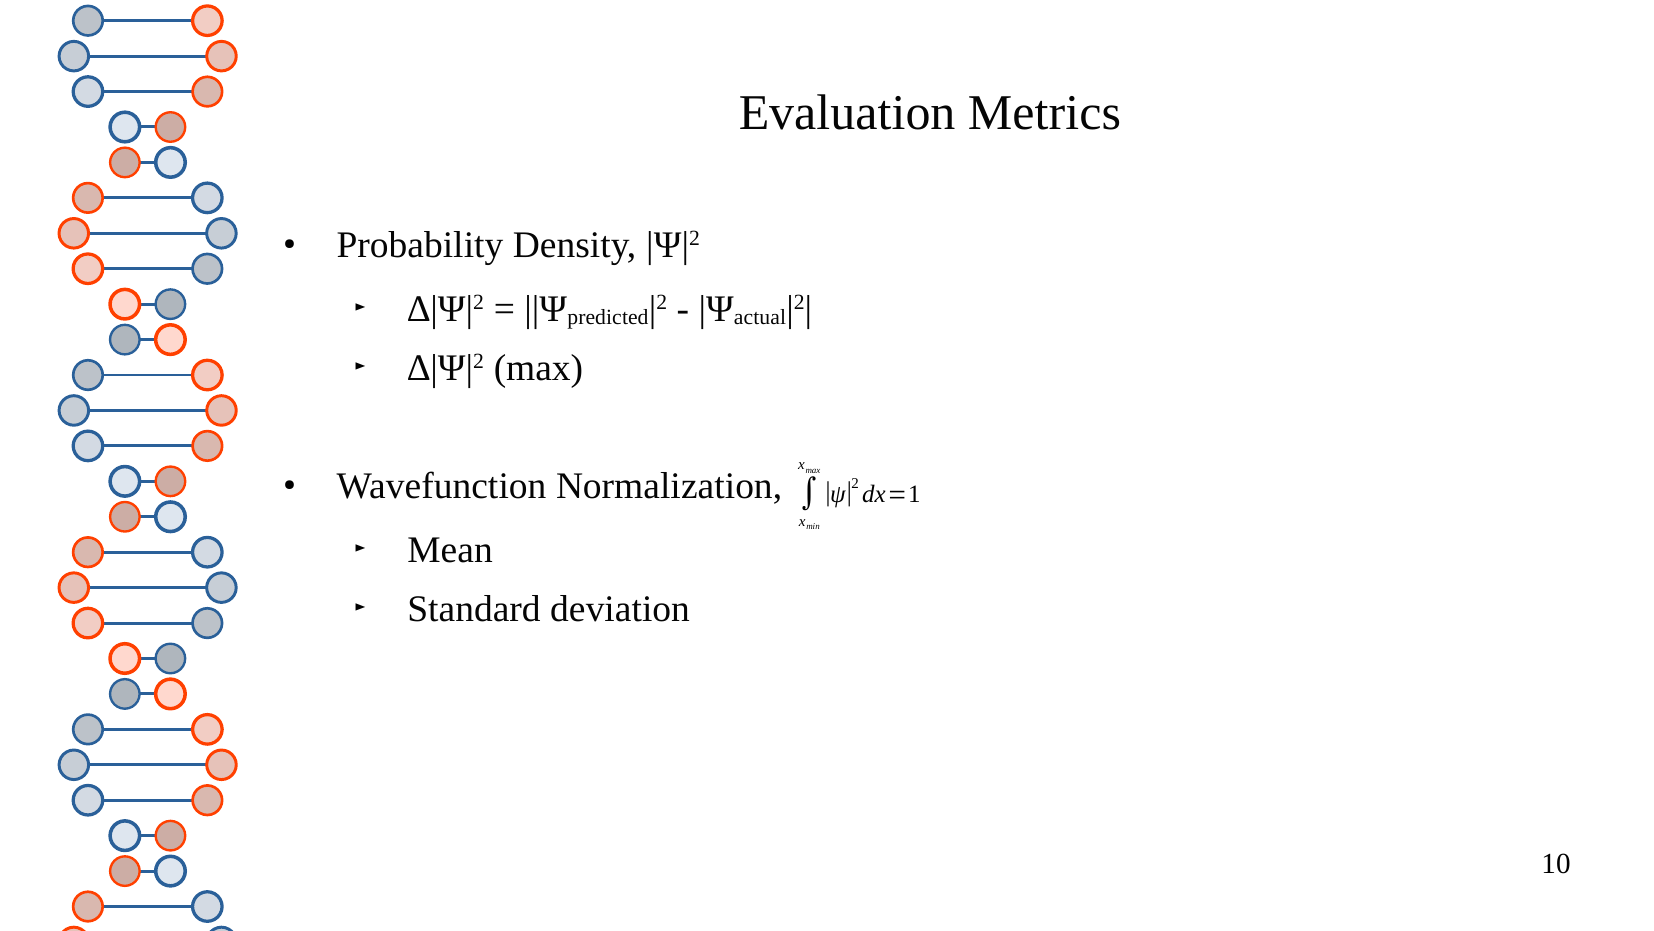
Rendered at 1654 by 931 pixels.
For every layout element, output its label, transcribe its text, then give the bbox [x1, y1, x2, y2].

list Probability Density, |Ψ|2 ∆|Ψ|2 = ||Ψpredicted|2 - |Ψactual|2| ∆|Ψ|2 (max) Wavefunction Normalization, Mean Standard deviation [265, 224, 1595, 764]
title Evaluation Metrics [265, 35, 1595, 189]
chart [797, 456, 921, 532]
